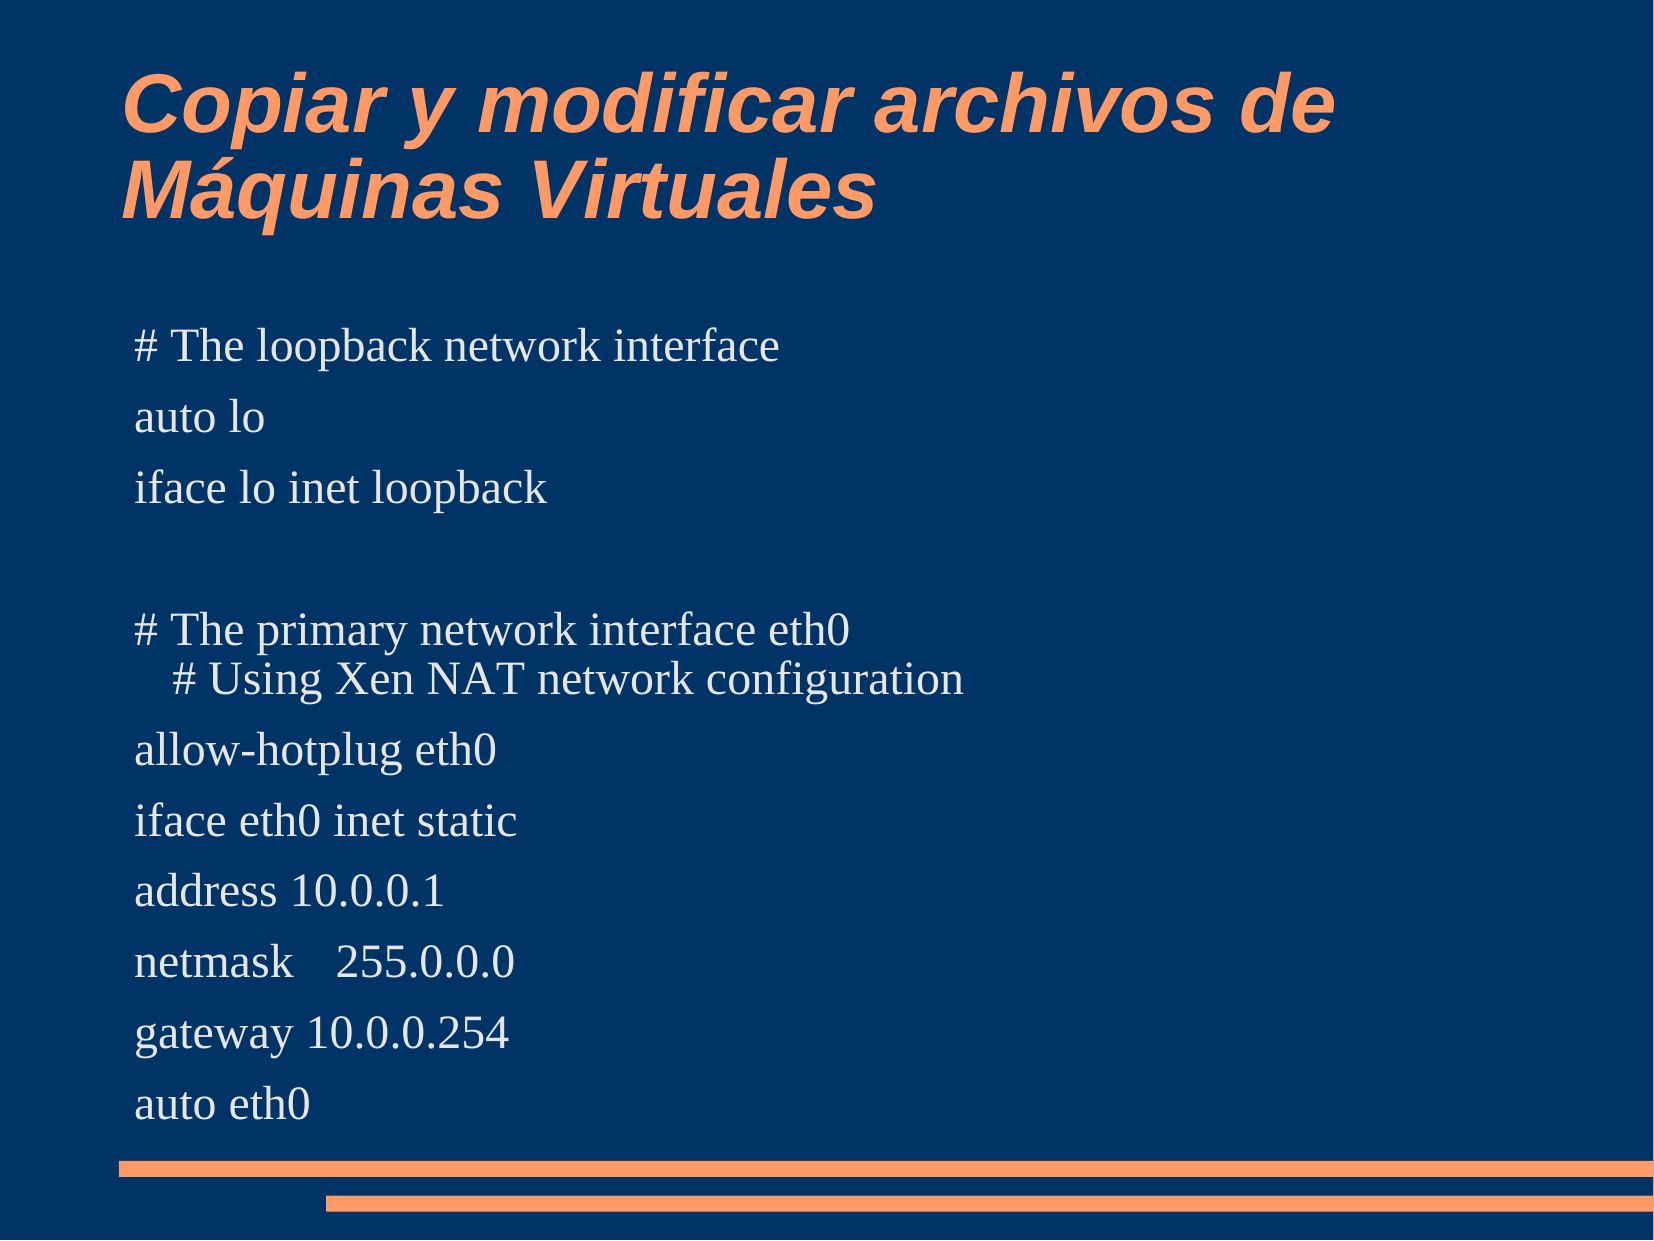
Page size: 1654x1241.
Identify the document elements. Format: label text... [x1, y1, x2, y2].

title Copiar y modificar archivos de Máquinas Virtuales [121, 53, 1534, 246]
list # The loopback network interface auto lo iface lo inet loopback # The primary network interface eth0 # Using Xen NAT network configuration allow-hotplug eth0 iface eth0 inet static address 10.0.0.1 netmask 255.0.0.0 gateway 10.0.0.254 auto eth0 [121, 322, 1561, 1132]
